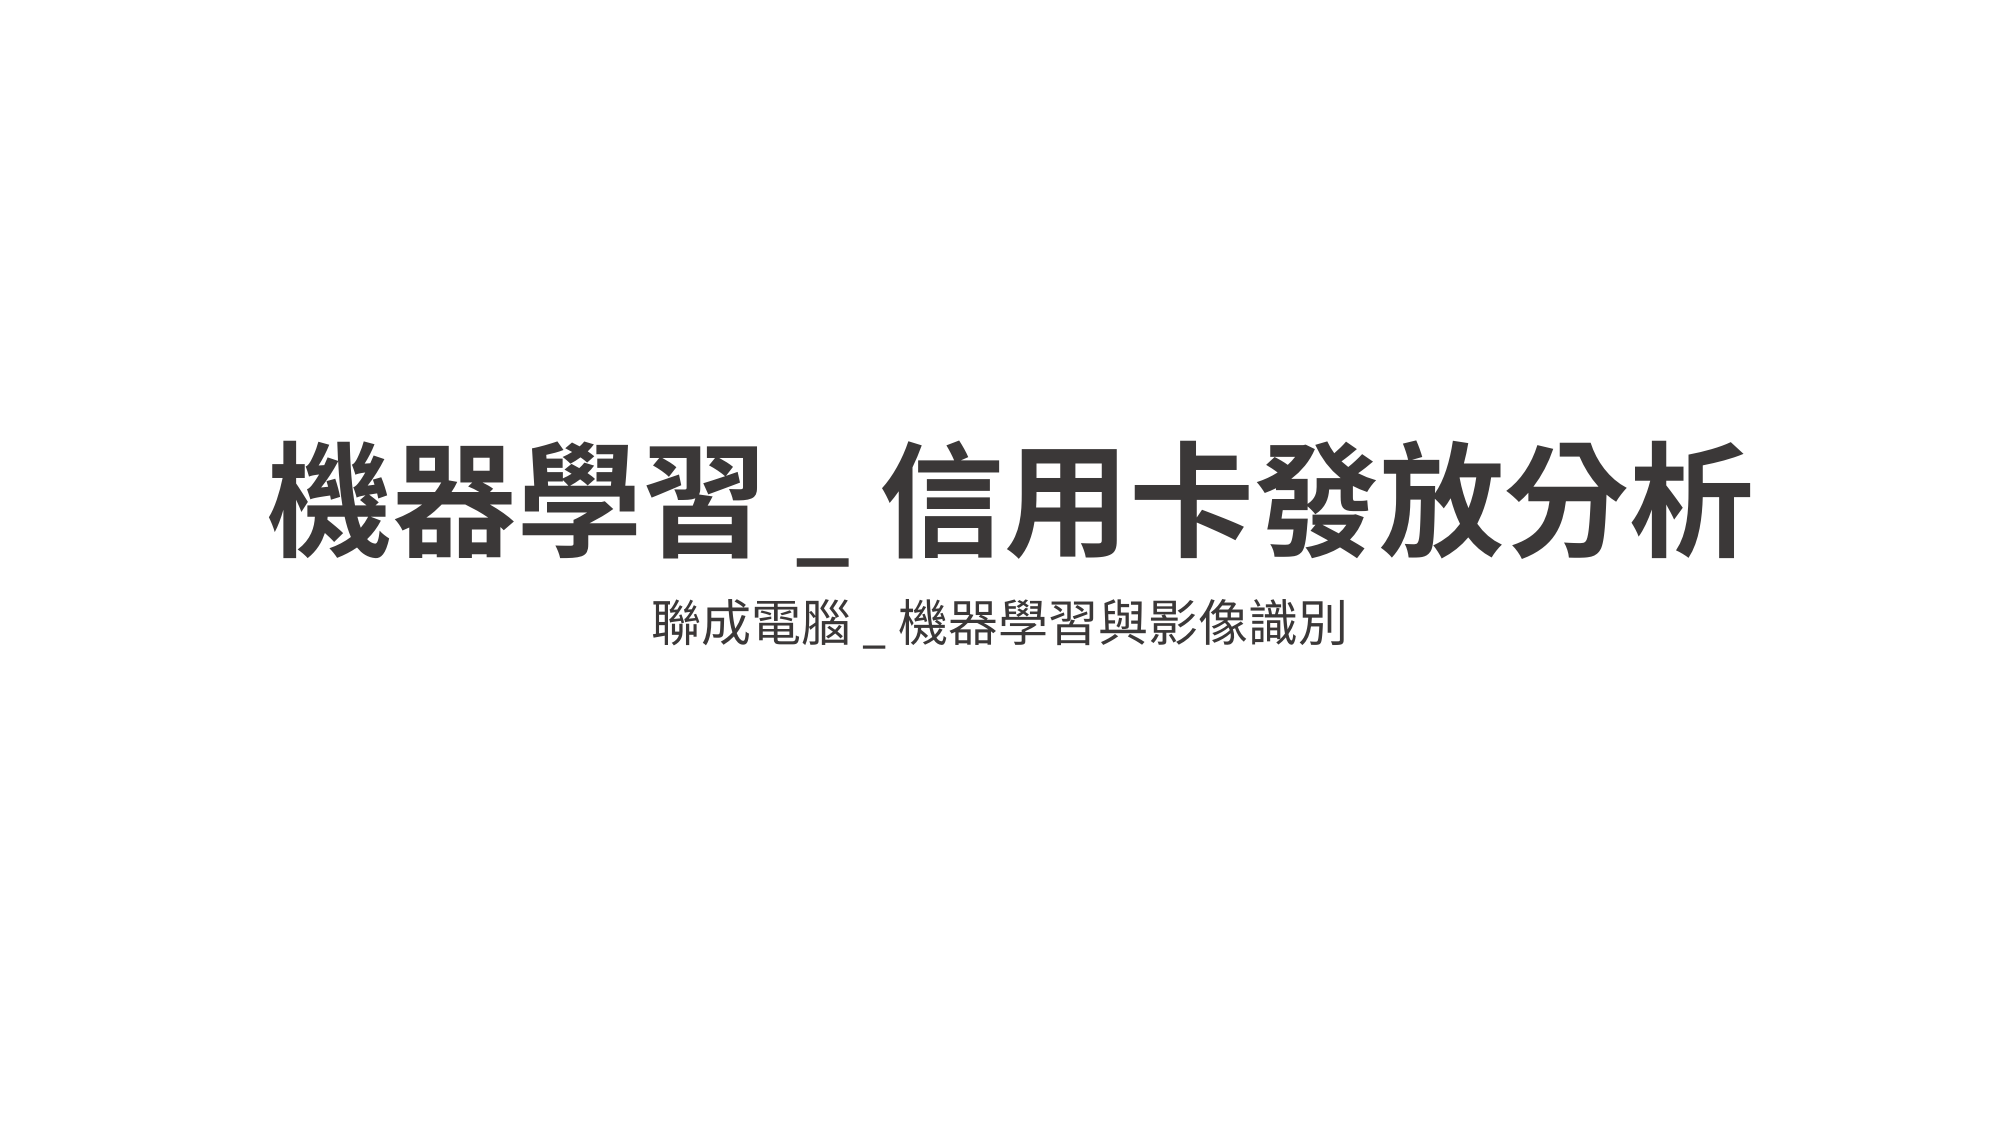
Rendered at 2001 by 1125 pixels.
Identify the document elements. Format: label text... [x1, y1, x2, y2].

subtitle 聯成電腦_機器學習與影像識別 [249, 590, 1750, 863]
title 機器學習_信用卡發放分析 [190, 190, 1831, 583]
